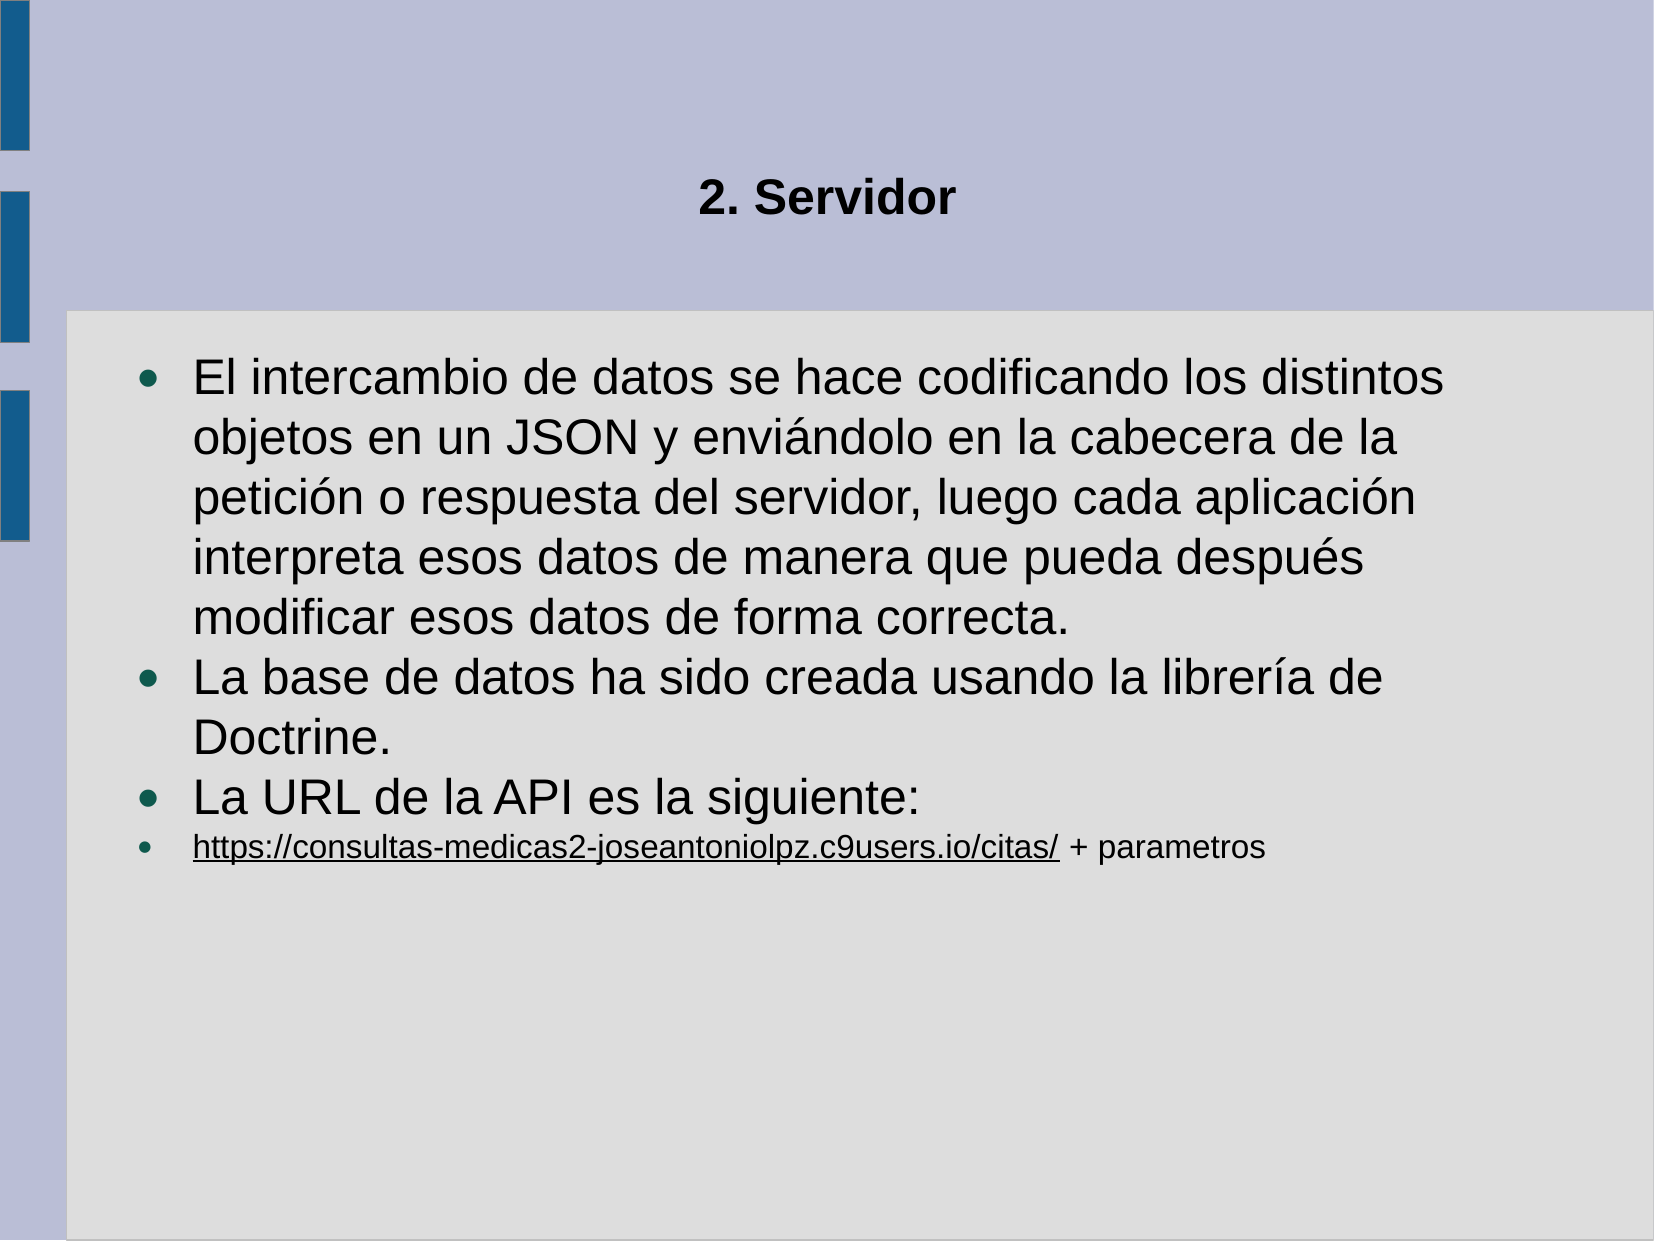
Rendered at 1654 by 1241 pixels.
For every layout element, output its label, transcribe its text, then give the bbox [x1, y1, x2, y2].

text_box El intercambio de datos se hace codificando los distintos objetos en un JSON y enviándolo en la cabecera de la petición o respuesta del servidor, luego cada aplicación interpreta esos datos de manera que pueda después modificar esos datos de forma correcta. La base de datos ha sido creada usando la librería de Doctrine. La URL de la API es la siguiente: https://consultas-medicas2-joseantoniolpz.c9users.io/citas/ + parametros [121, 344, 1534, 1126]
text_box 2. Servidor [121, 91, 1534, 299]
